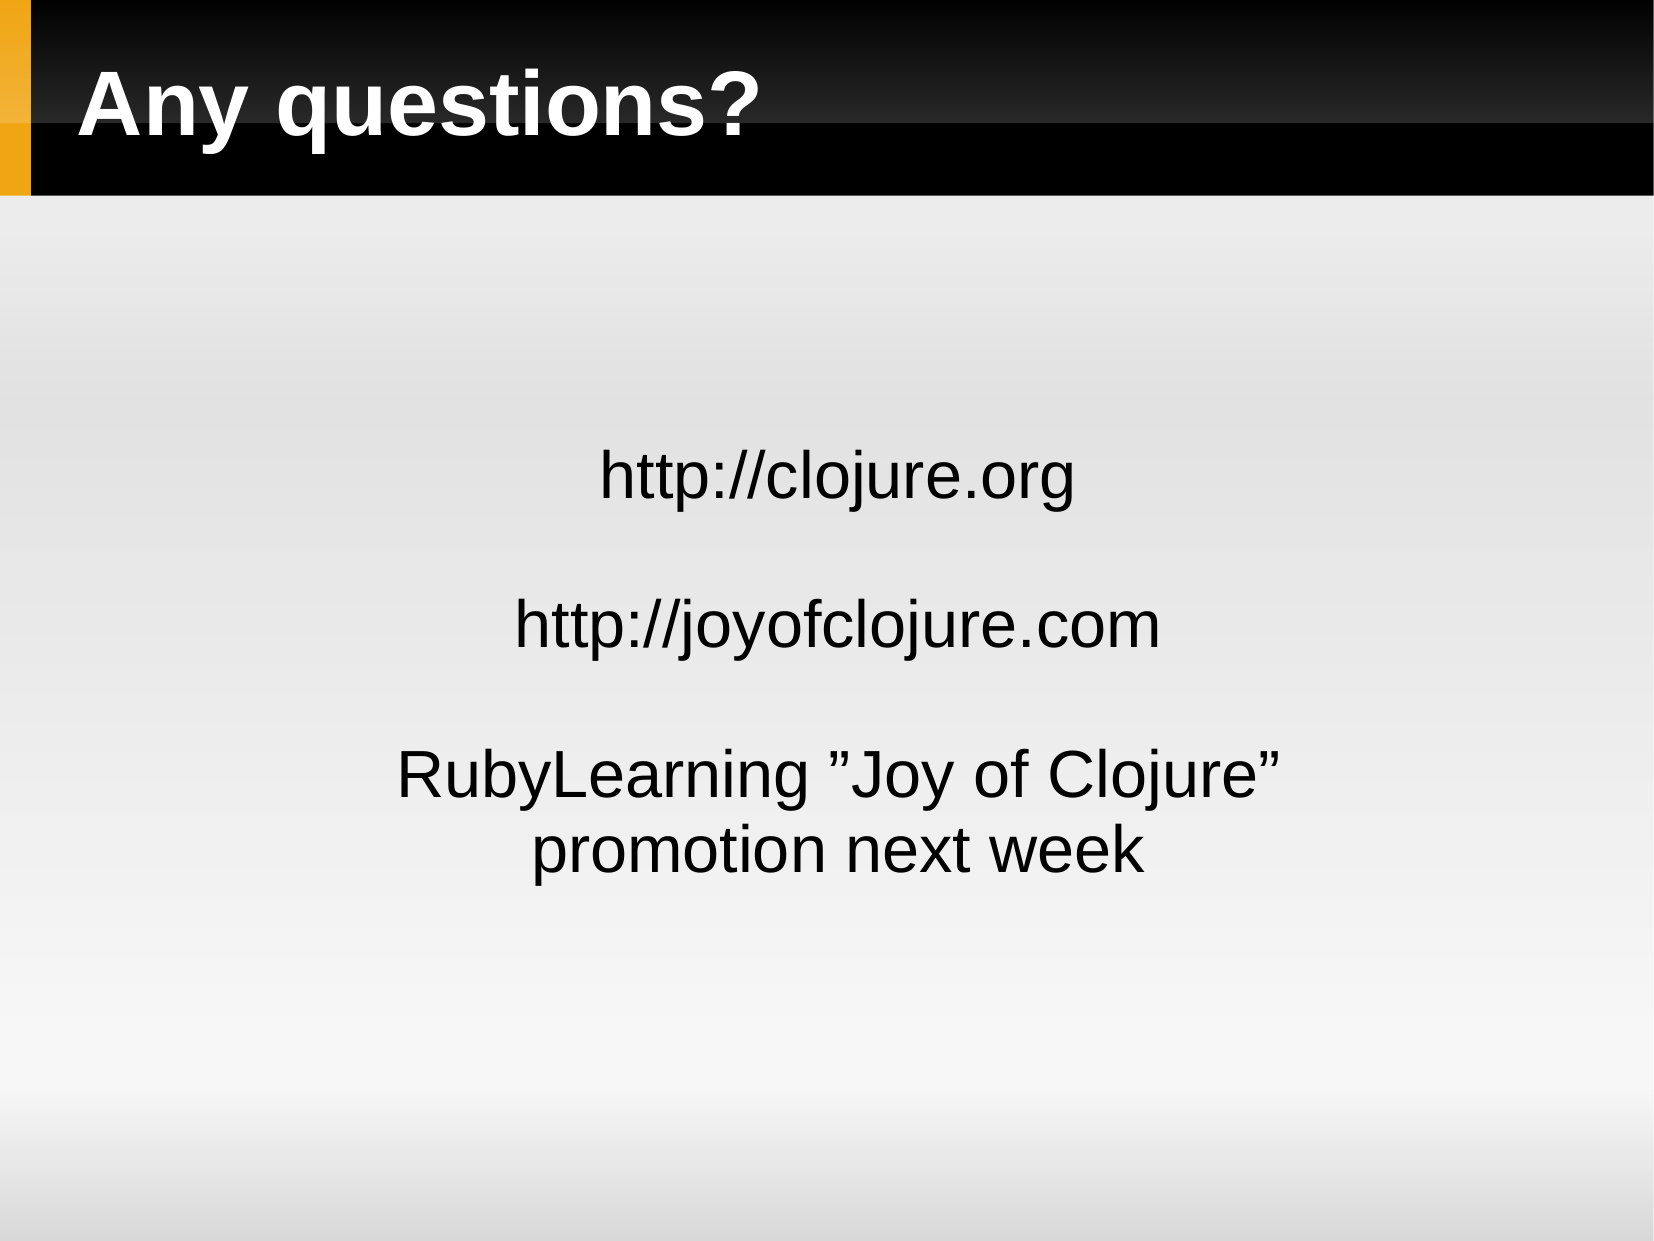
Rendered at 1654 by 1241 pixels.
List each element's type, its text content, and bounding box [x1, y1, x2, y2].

subtitle http://clojure.org http://joyofclojure.com RubyLearning ”Joy of Clojure” promotion next week [82, 290, 1571, 1109]
picture [0, 0, 1654, 1241]
title Any questions? [76, 0, 1565, 208]
